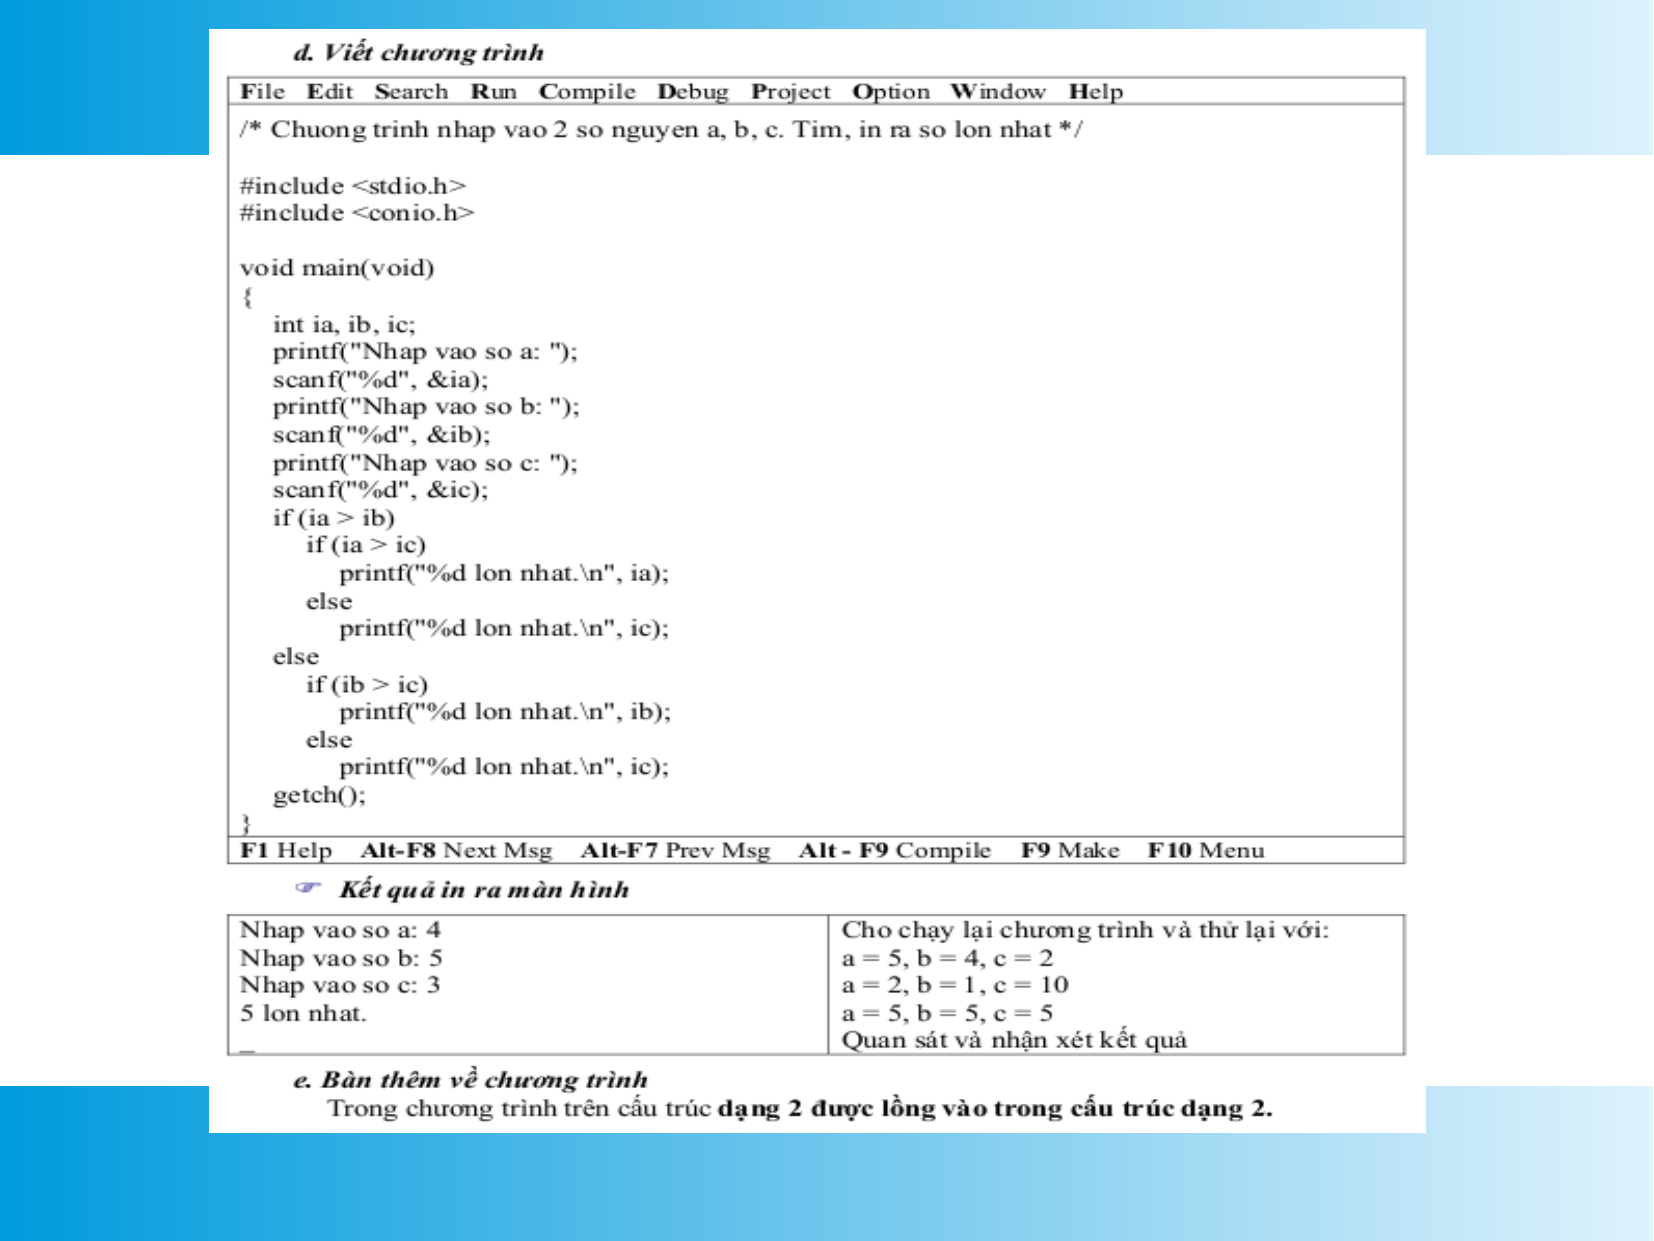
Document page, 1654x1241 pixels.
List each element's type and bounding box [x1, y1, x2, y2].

picture [209, 29, 1426, 1133]
